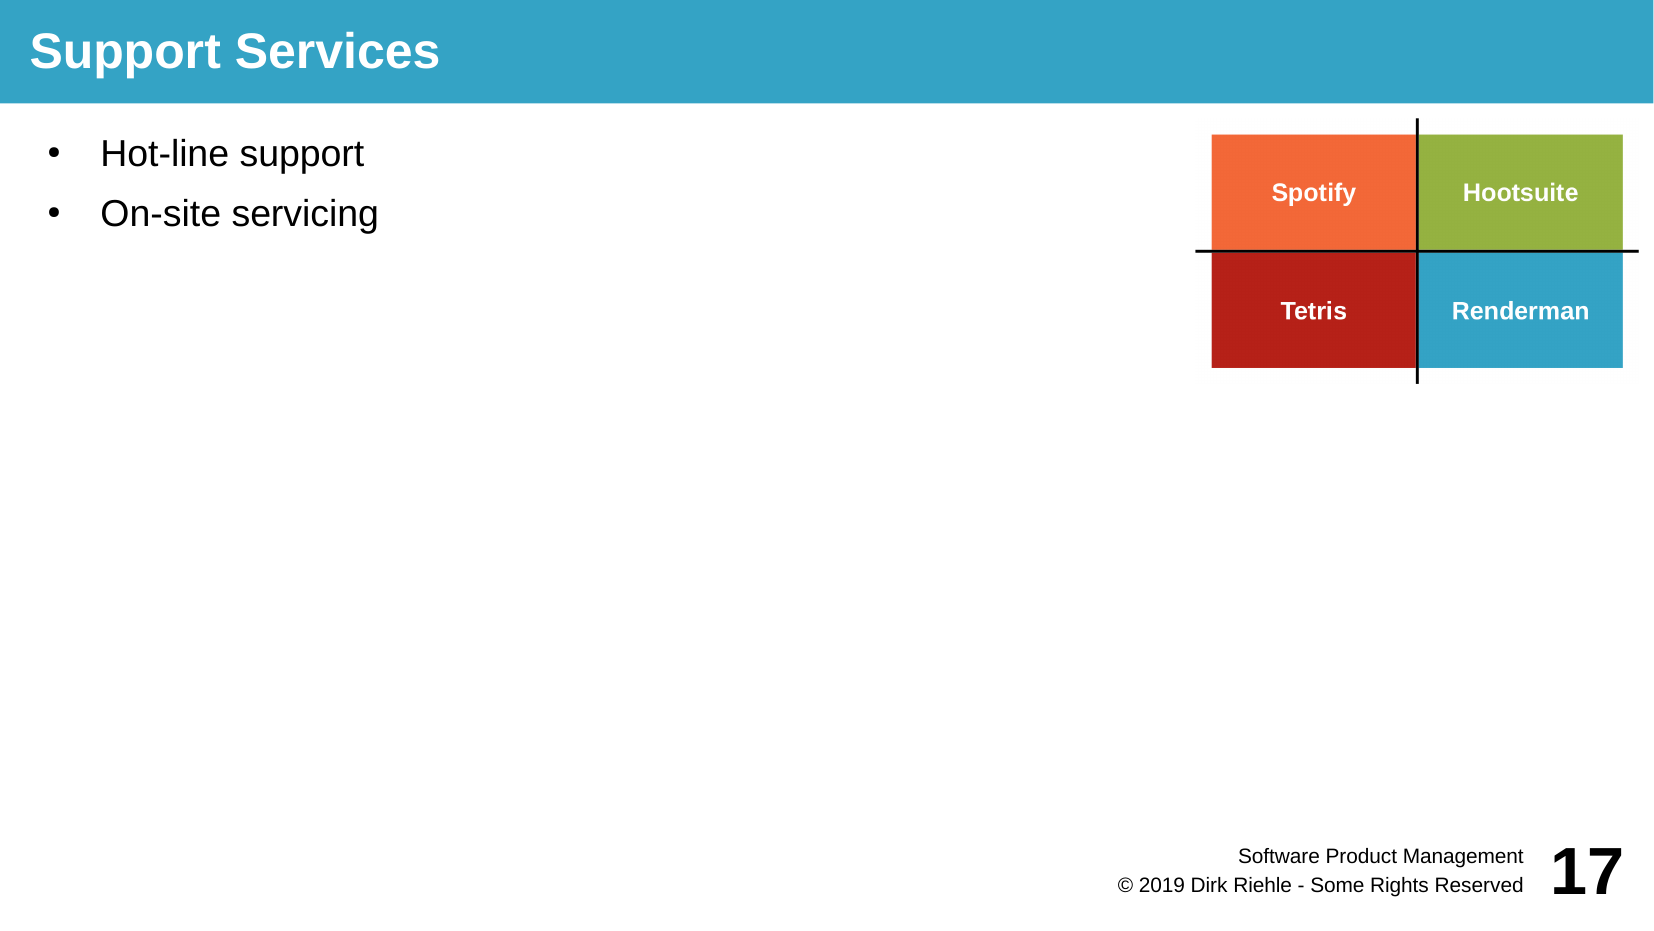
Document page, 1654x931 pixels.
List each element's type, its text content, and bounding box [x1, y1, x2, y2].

list Hot-line support On-site servicing [29, 132, 1625, 813]
picture [1195, 118, 1639, 384]
title Support Services [0, 0, 1654, 104]
